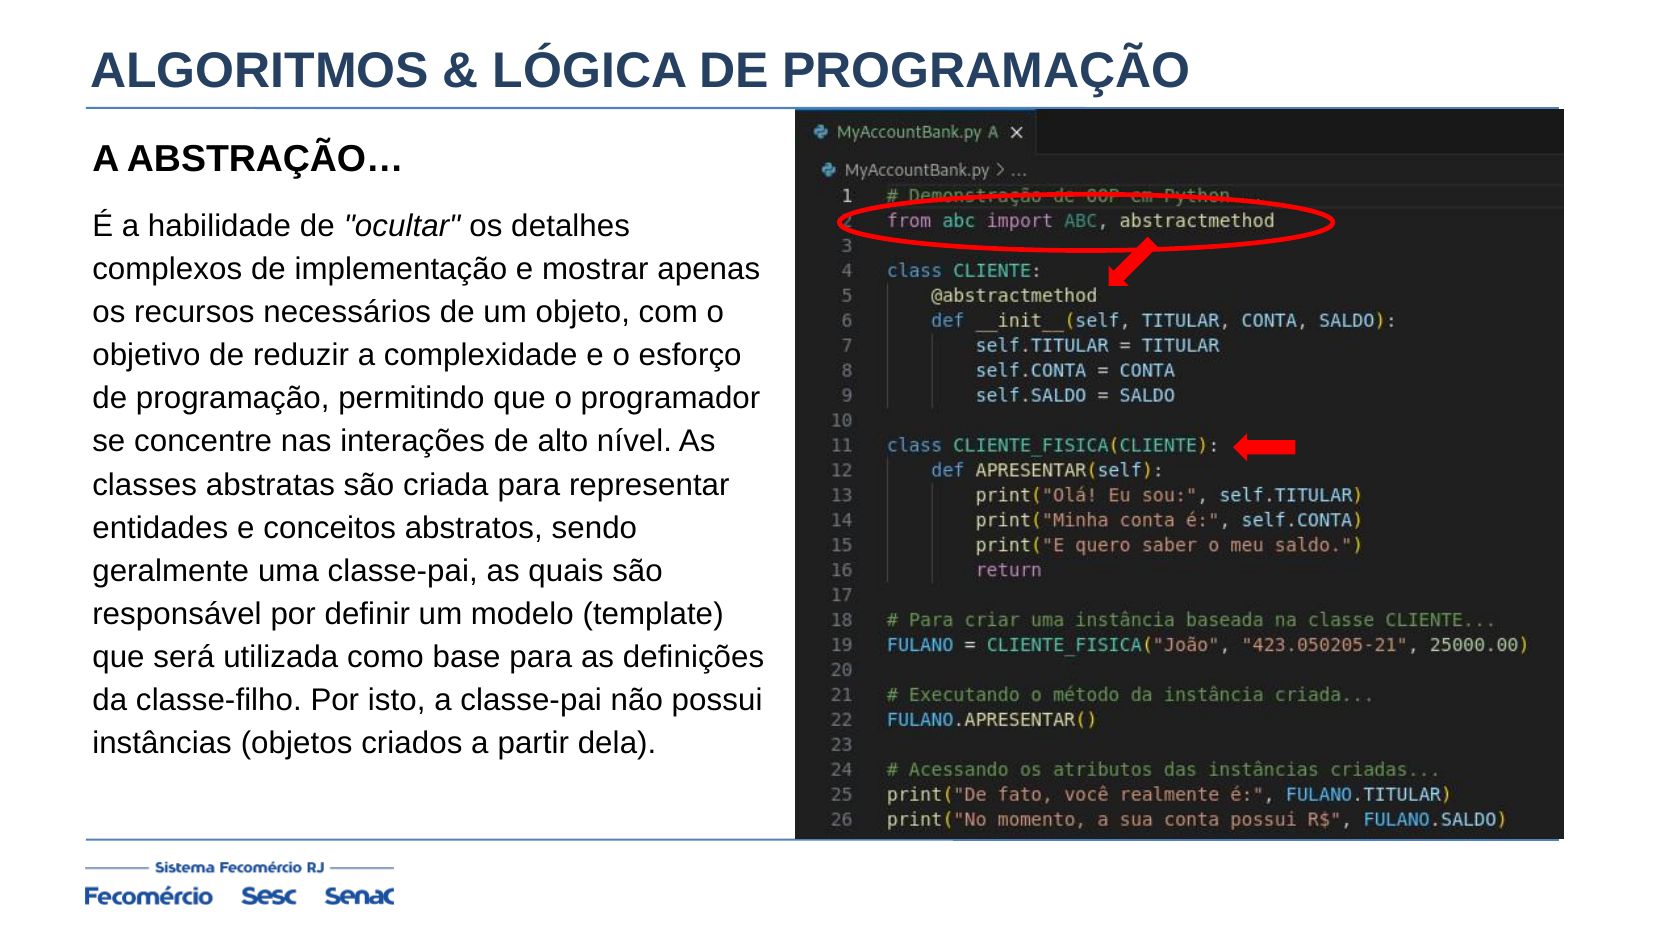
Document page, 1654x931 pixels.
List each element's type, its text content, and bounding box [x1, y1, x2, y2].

text_box ALGORITMOS & LÓGICA DE PROGRAMAÇÃO [90, 32, 1564, 104]
text_box [1108, 236, 1158, 286]
picture [795, 109, 1564, 839]
picture [62, 845, 416, 921]
text_box A ABSTRAÇÃO… É a habilidade de "ocultar" os detalhes complexos de implementação e mostrar apenas os recursos necessários de um objeto, com o objetivo de reduzir a complexidade e o esforço de programação, permitindo que o programador se concentre nas interações de alto nível. As classes abstratas são criada para representar entidades e conceitos abstratos, sendo geralmente uma classe-pai, as quais são responsável por definir um modelo (template) que será utilizada como base para as definições da classe-filho. Por isto, a classe-pai não possui instâncias (objetos criados a partir dela). [77, 112, 795, 836]
text_box [1233, 433, 1296, 462]
